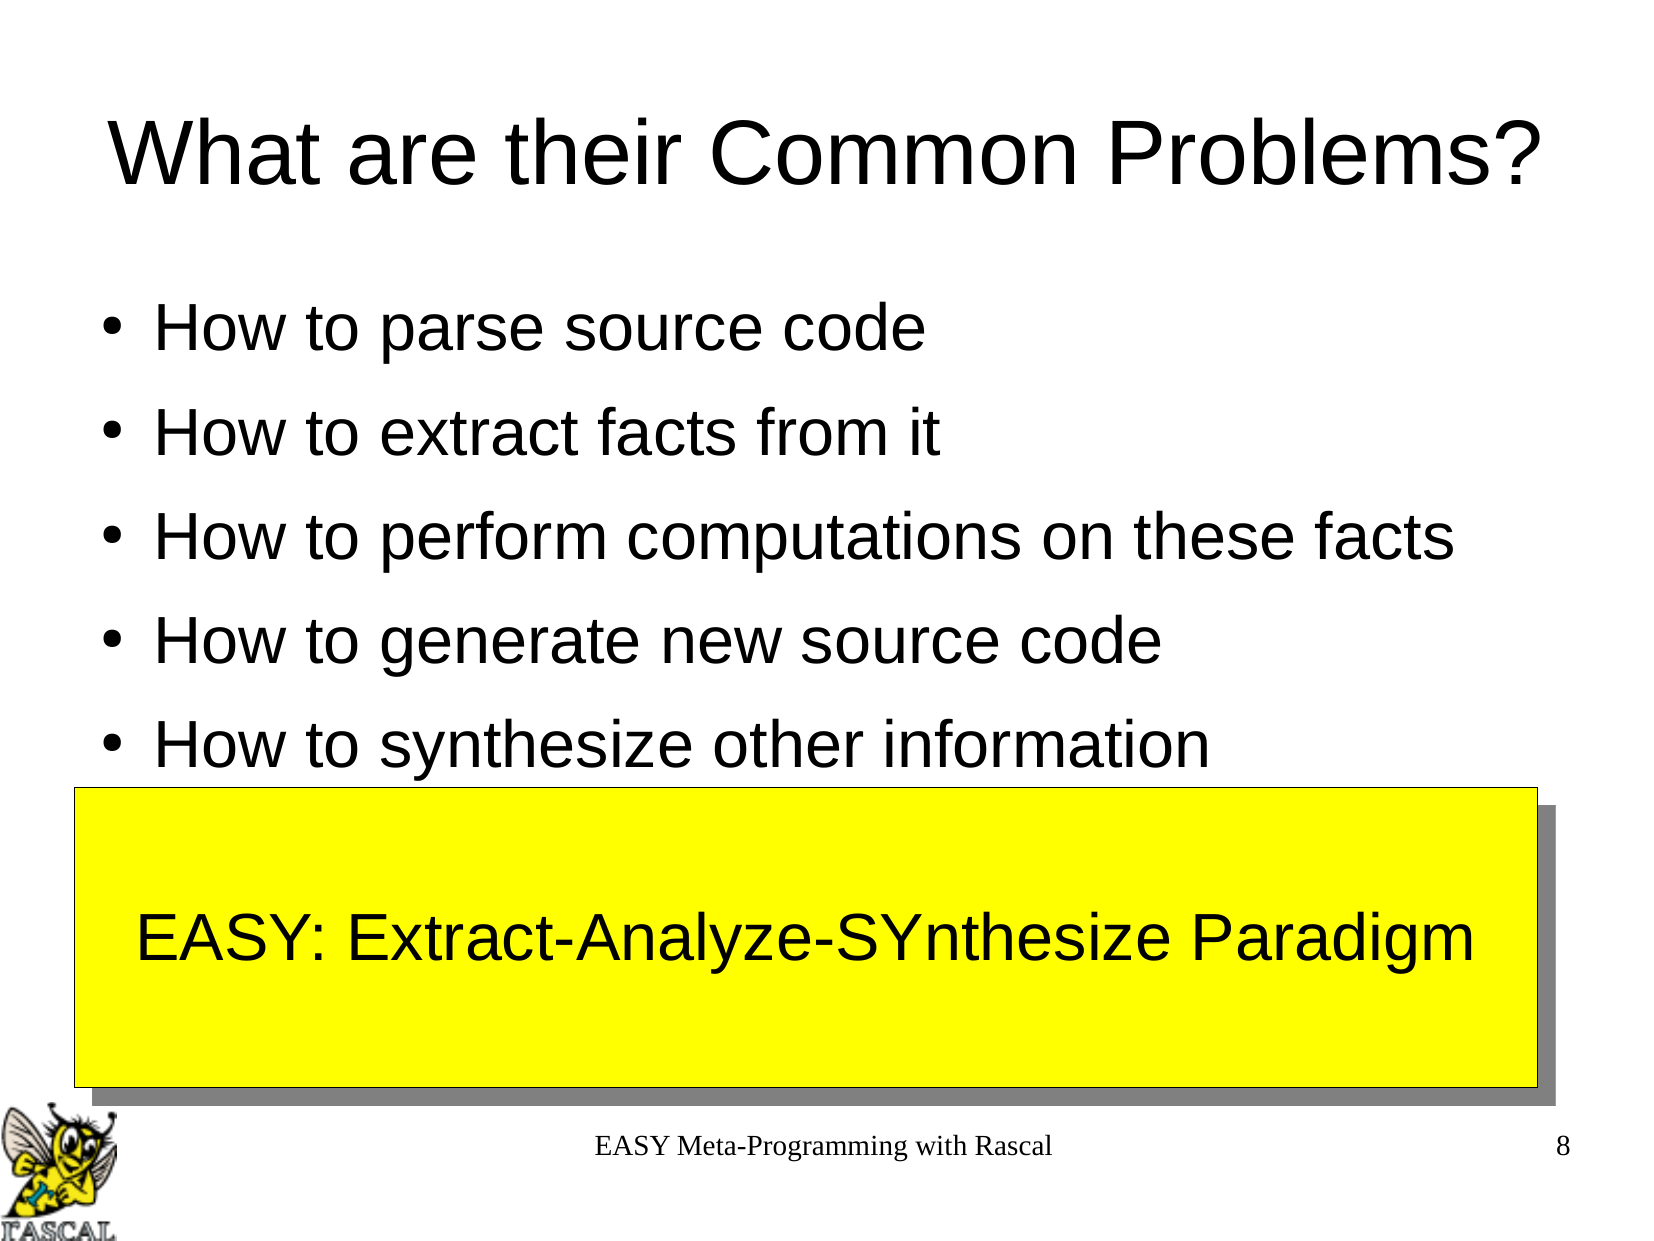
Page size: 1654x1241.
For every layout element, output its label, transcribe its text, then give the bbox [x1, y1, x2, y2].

title What are their Common Problems? [82, 49, 1571, 257]
list How to parse source code How to extract facts from it How to perform computations on these facts How to generate new source code How to synthesize other information [82, 290, 1571, 1109]
picture [0, 1102, 117, 1241]
text_box EASY: Extract-Analyze-SYnthesize Paradigm [74, 787, 1538, 1088]
